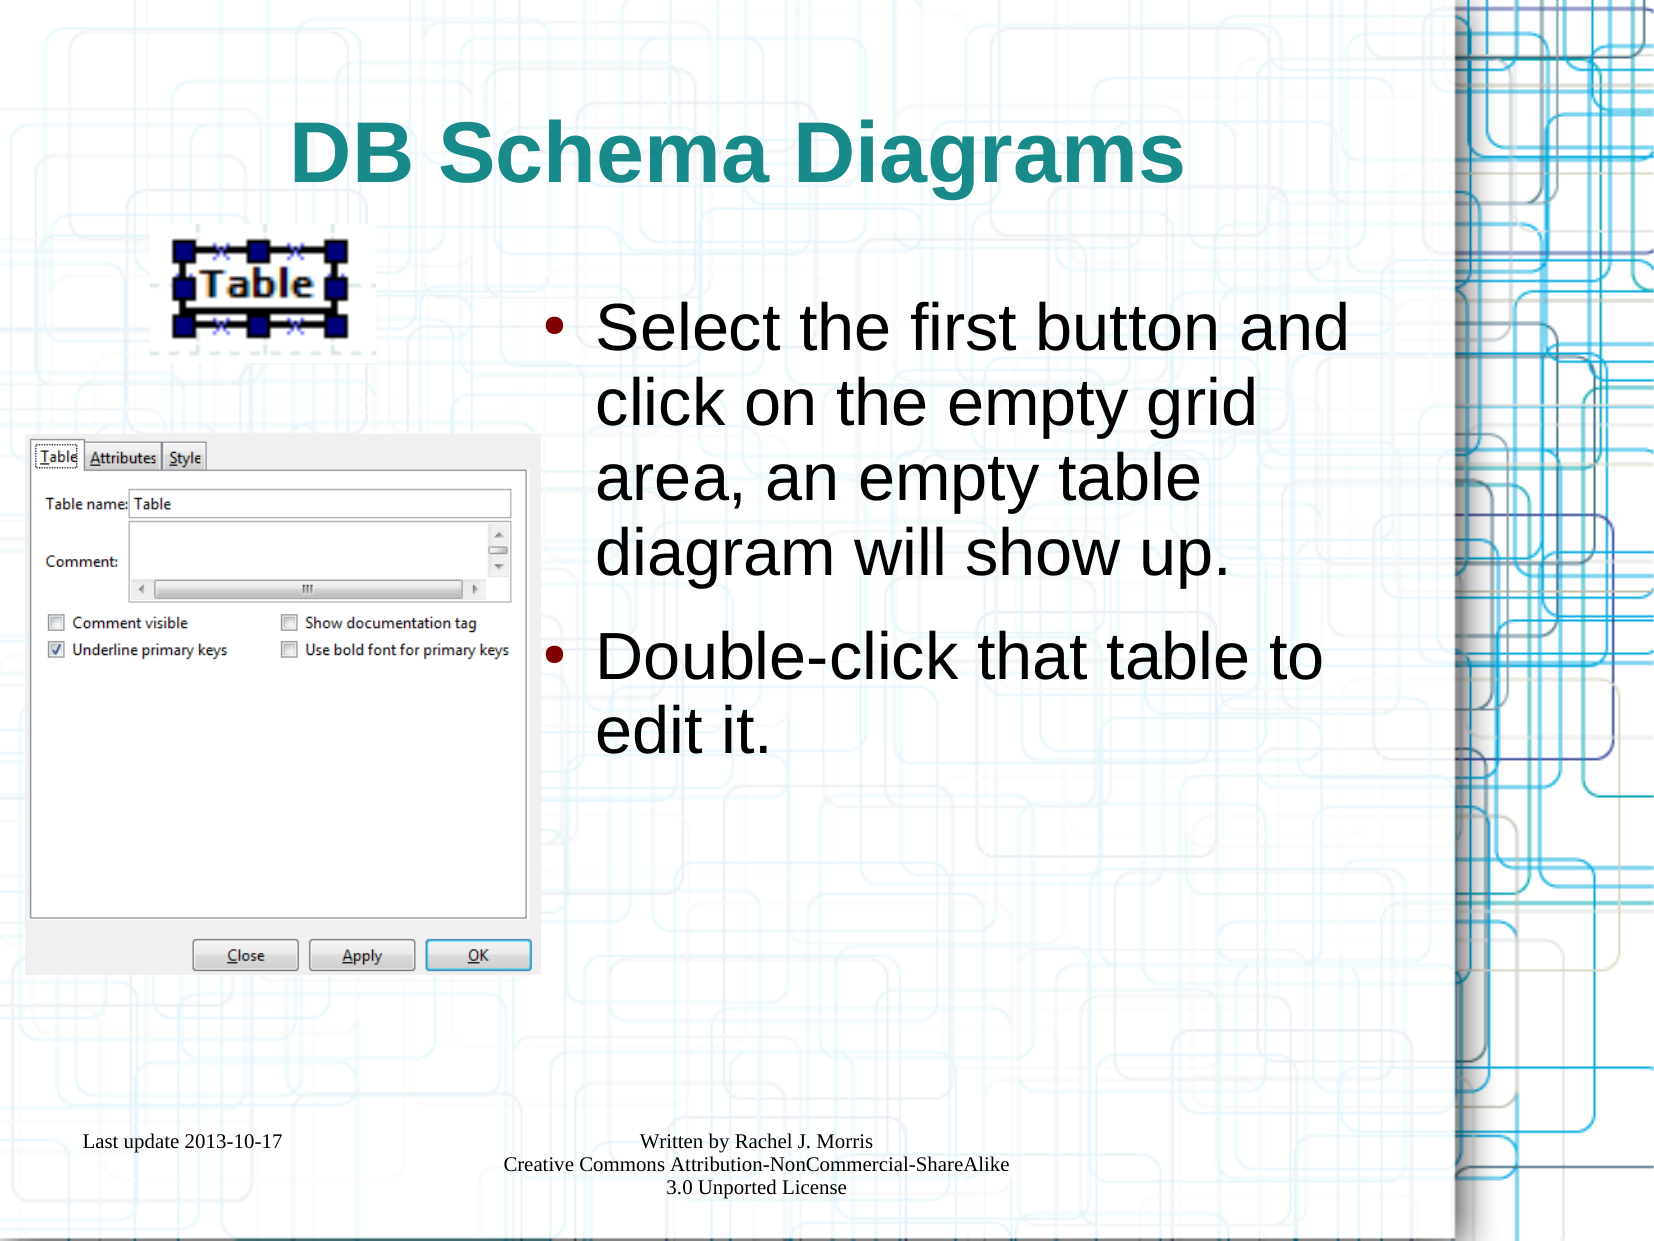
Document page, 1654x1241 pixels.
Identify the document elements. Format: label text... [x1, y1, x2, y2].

list Select the first button and click on the empty grid area, an empty table diagram will show up. Double-click that table to edit it. [525, 290, 1418, 1010]
title DB Schema Diagrams [59, 49, 1418, 257]
picture [0, 0, 1654, 1241]
